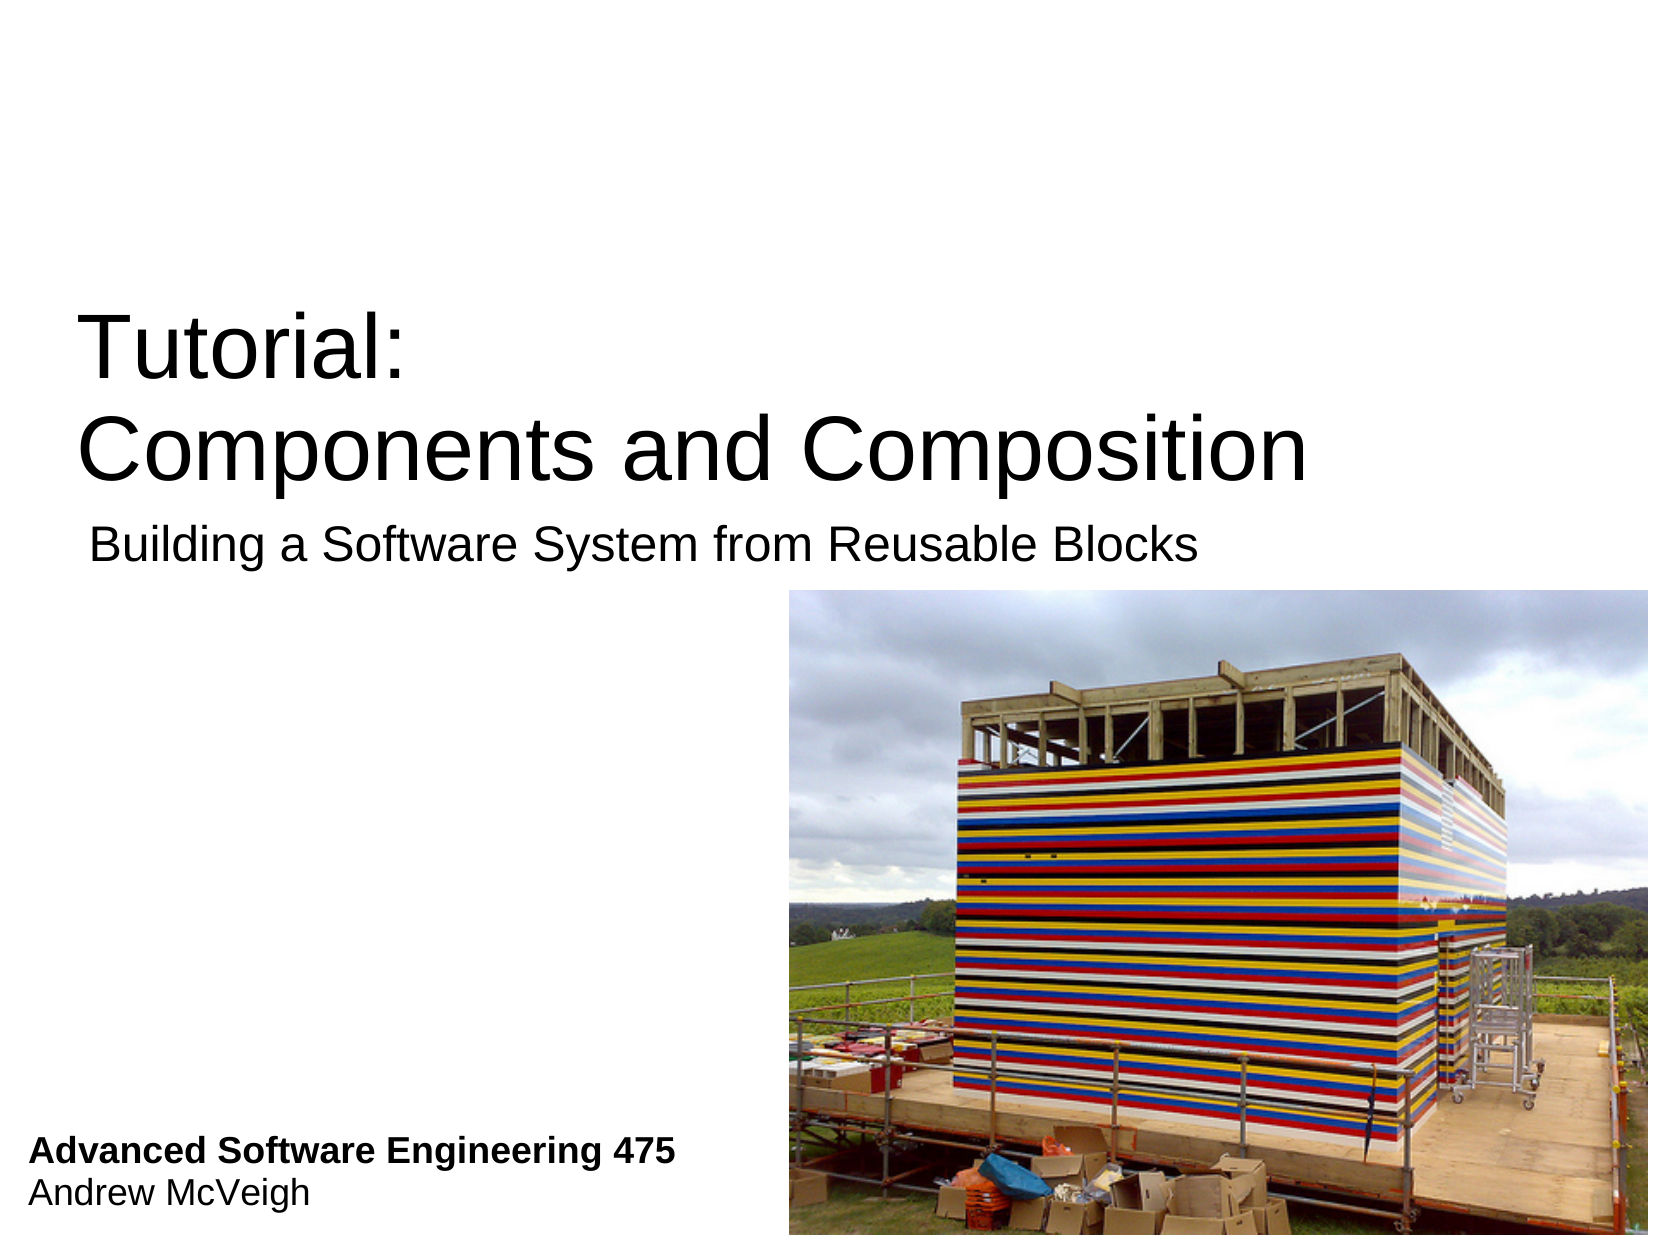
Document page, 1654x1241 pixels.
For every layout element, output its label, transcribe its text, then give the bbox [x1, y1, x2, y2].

picture [789, 590, 1648, 1235]
title Tutorial: Components and Composition [76, 295, 1613, 501]
text_box Advanced Software Engineering 475 Andrew McVeigh [13, 1122, 691, 1223]
list Building a Software System from Reusable Blocks [88, 516, 1388, 650]
